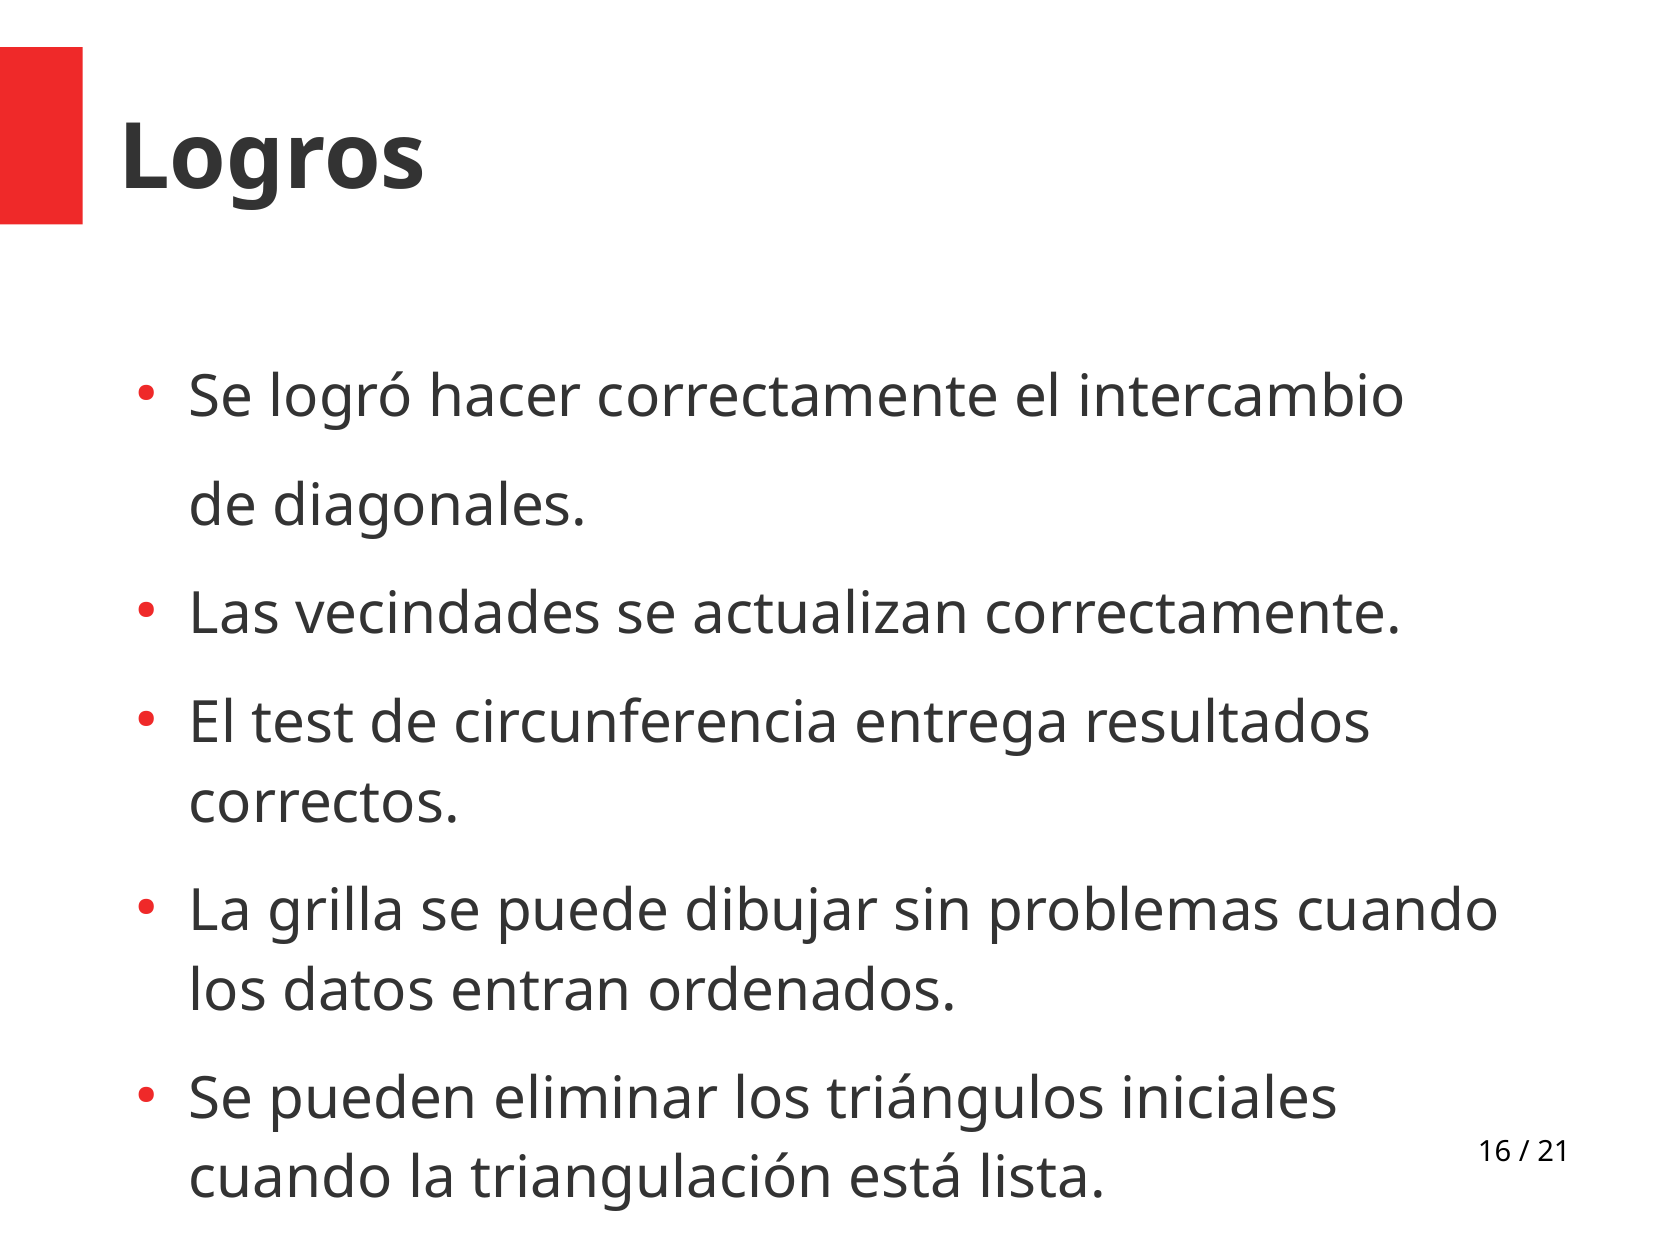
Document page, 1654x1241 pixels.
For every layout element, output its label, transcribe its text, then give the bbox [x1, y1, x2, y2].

list Se logró hacer correctamente el intercambio de diagonales. Las vecindades se actualizan correctamente. El test de circunferencia entrega resultados correctos. La grilla se puede dibujar sin problemas cuando los datos entran ordenados. Se pueden eliminar los triángulos iniciales cuando la triangulación está lista. [118, 354, 1536, 1074]
title Logros [118, 49, 1571, 257]
